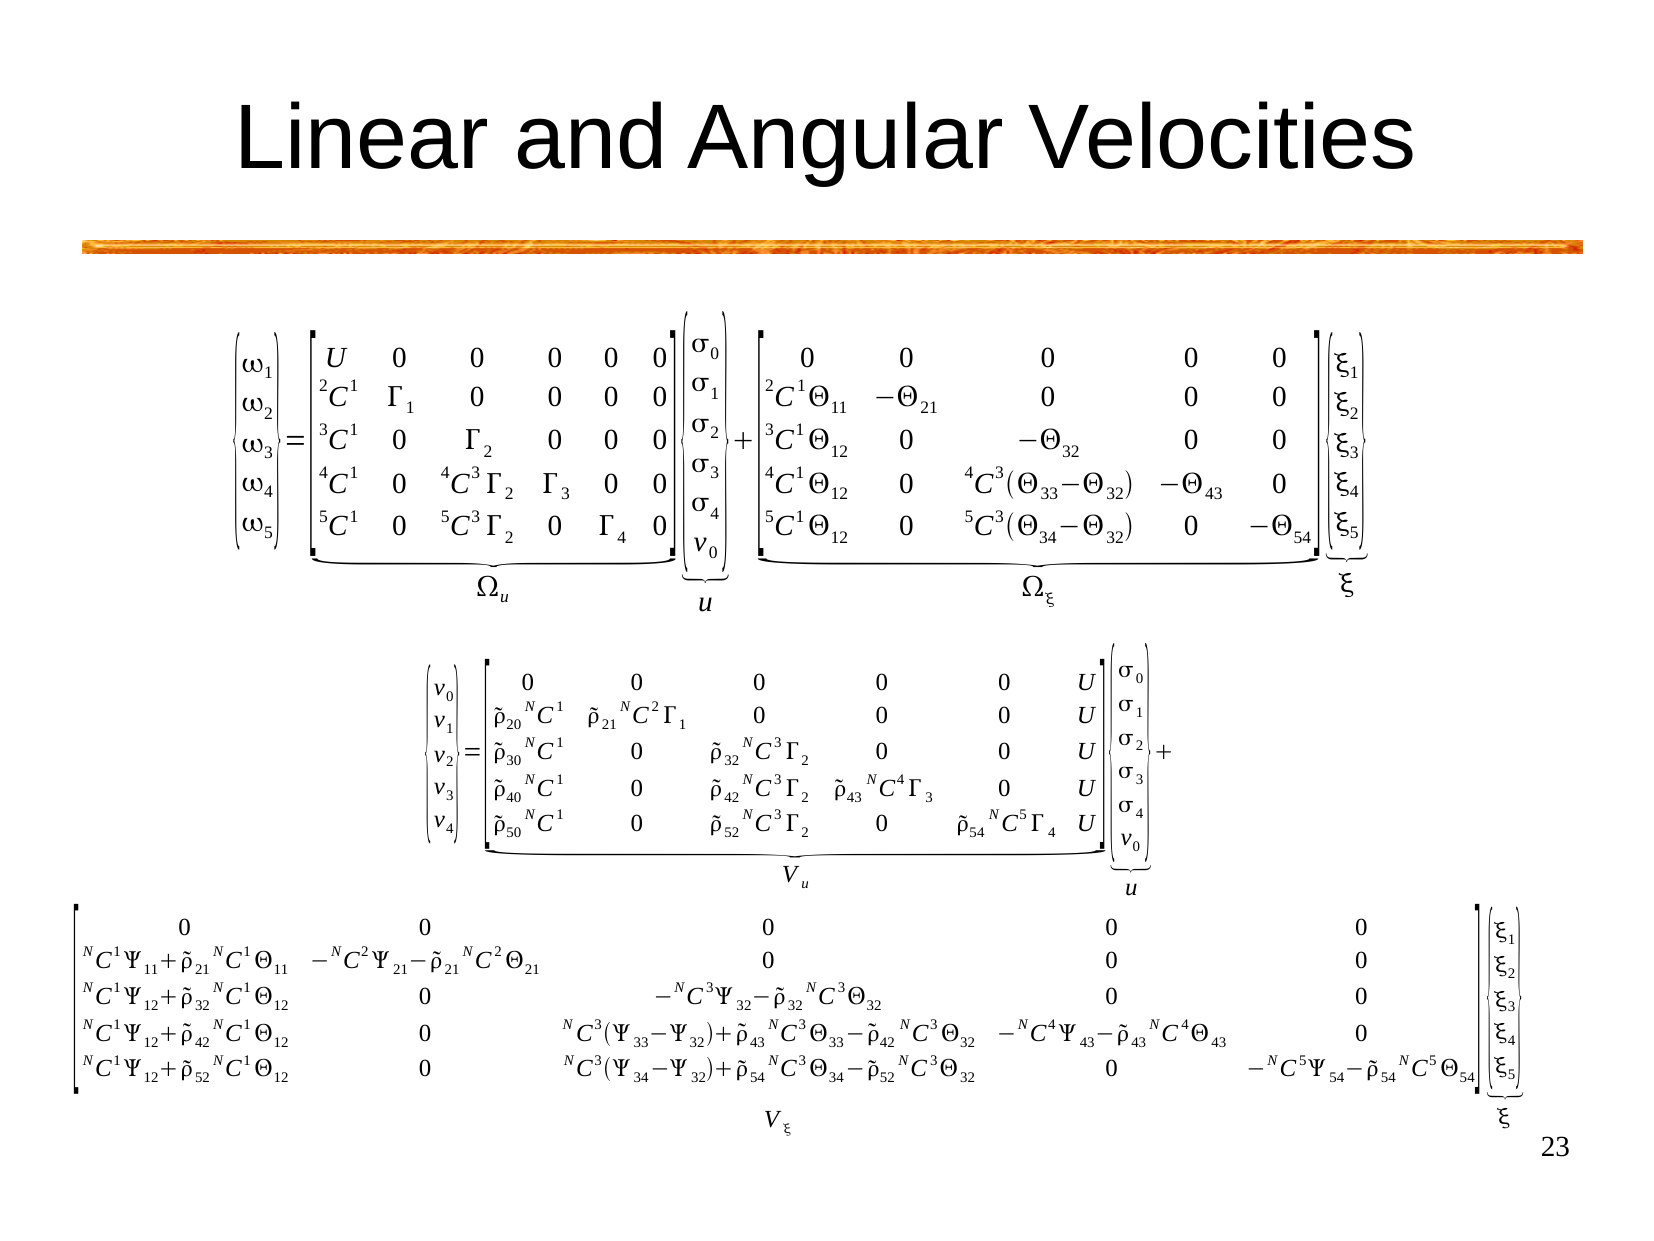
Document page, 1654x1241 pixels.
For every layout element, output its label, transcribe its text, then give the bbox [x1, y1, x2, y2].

picture [82, 240, 1583, 254]
chart [49, 643, 1531, 1139]
title Linear and Angular Velocities [82, 56, 1571, 218]
chart [224, 311, 1377, 619]
